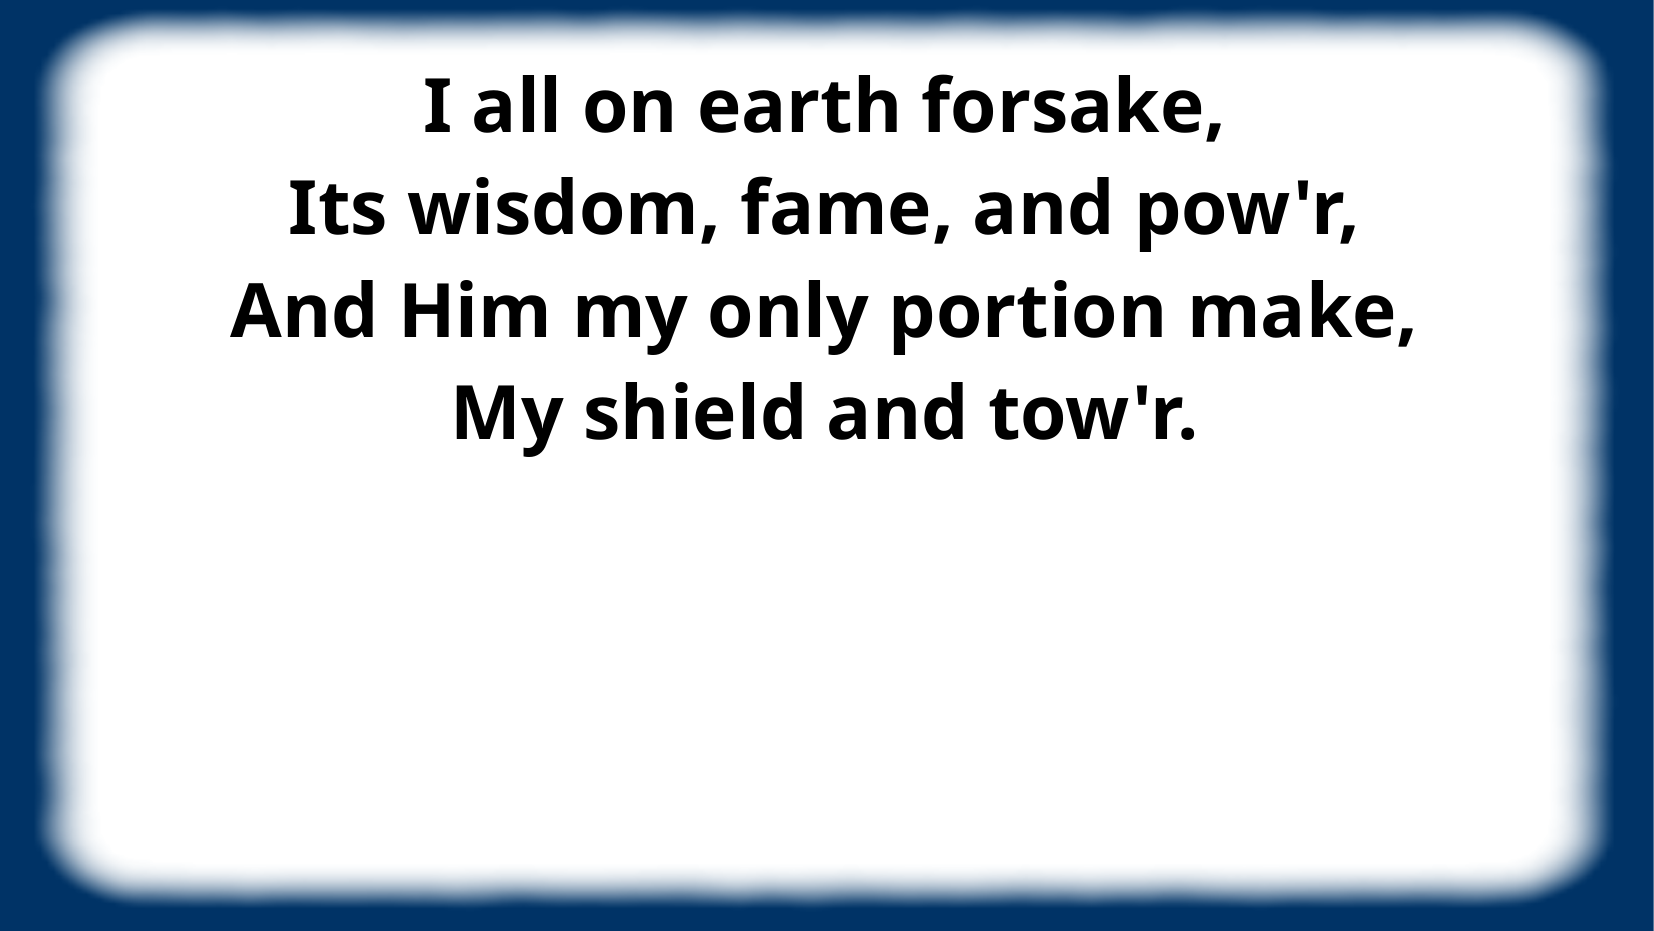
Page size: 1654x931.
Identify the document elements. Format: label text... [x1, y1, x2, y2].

picture [0, 0, 1654, 931]
text_box I all on earth forsake, Its wisdom, fame, and pow'r, And Him my only portion make, My shield and tow'r. [105, 45, 1546, 460]
